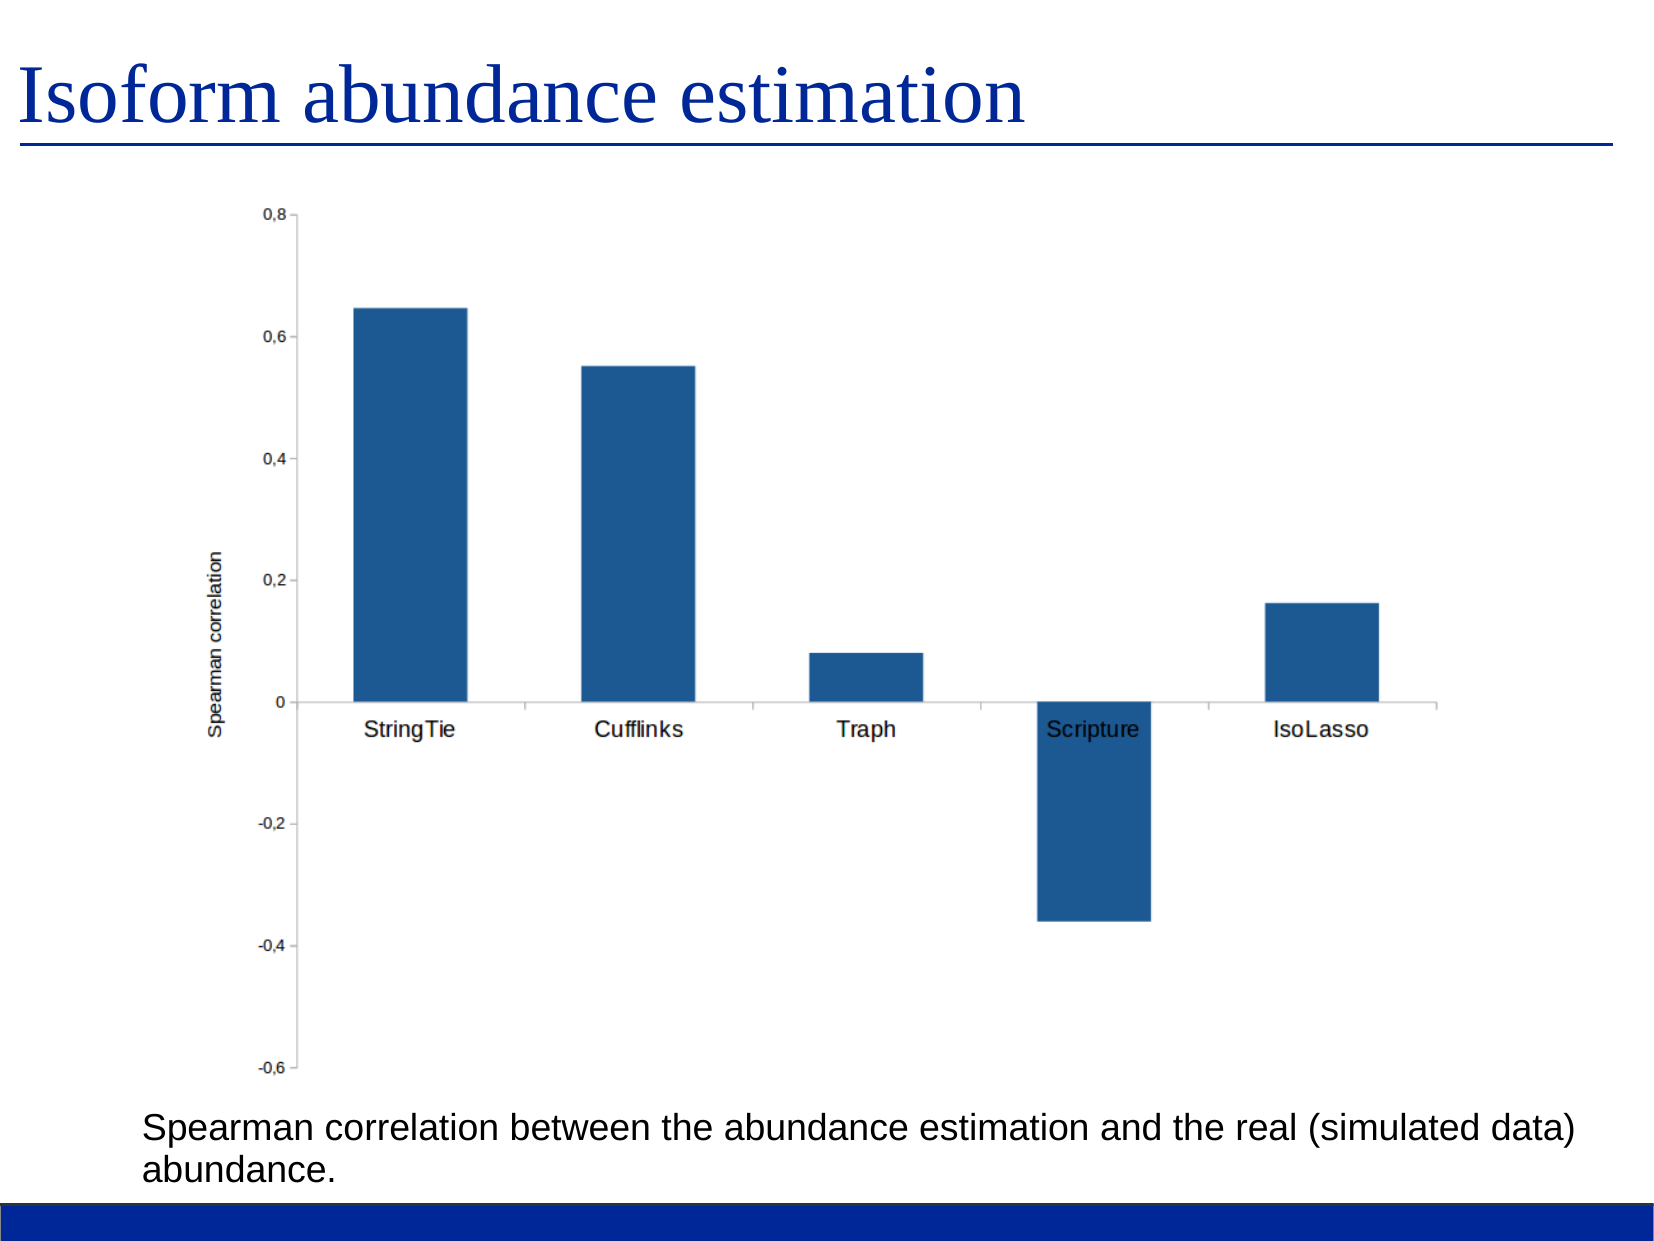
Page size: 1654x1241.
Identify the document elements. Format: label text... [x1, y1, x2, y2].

title Isoform abundance estimation [17, 0, 1589, 198]
text_box Spearman correlation between the abundance estimation and the real (simulated data) abundance. [127, 1099, 1610, 1199]
picture [188, 197, 1444, 1090]
